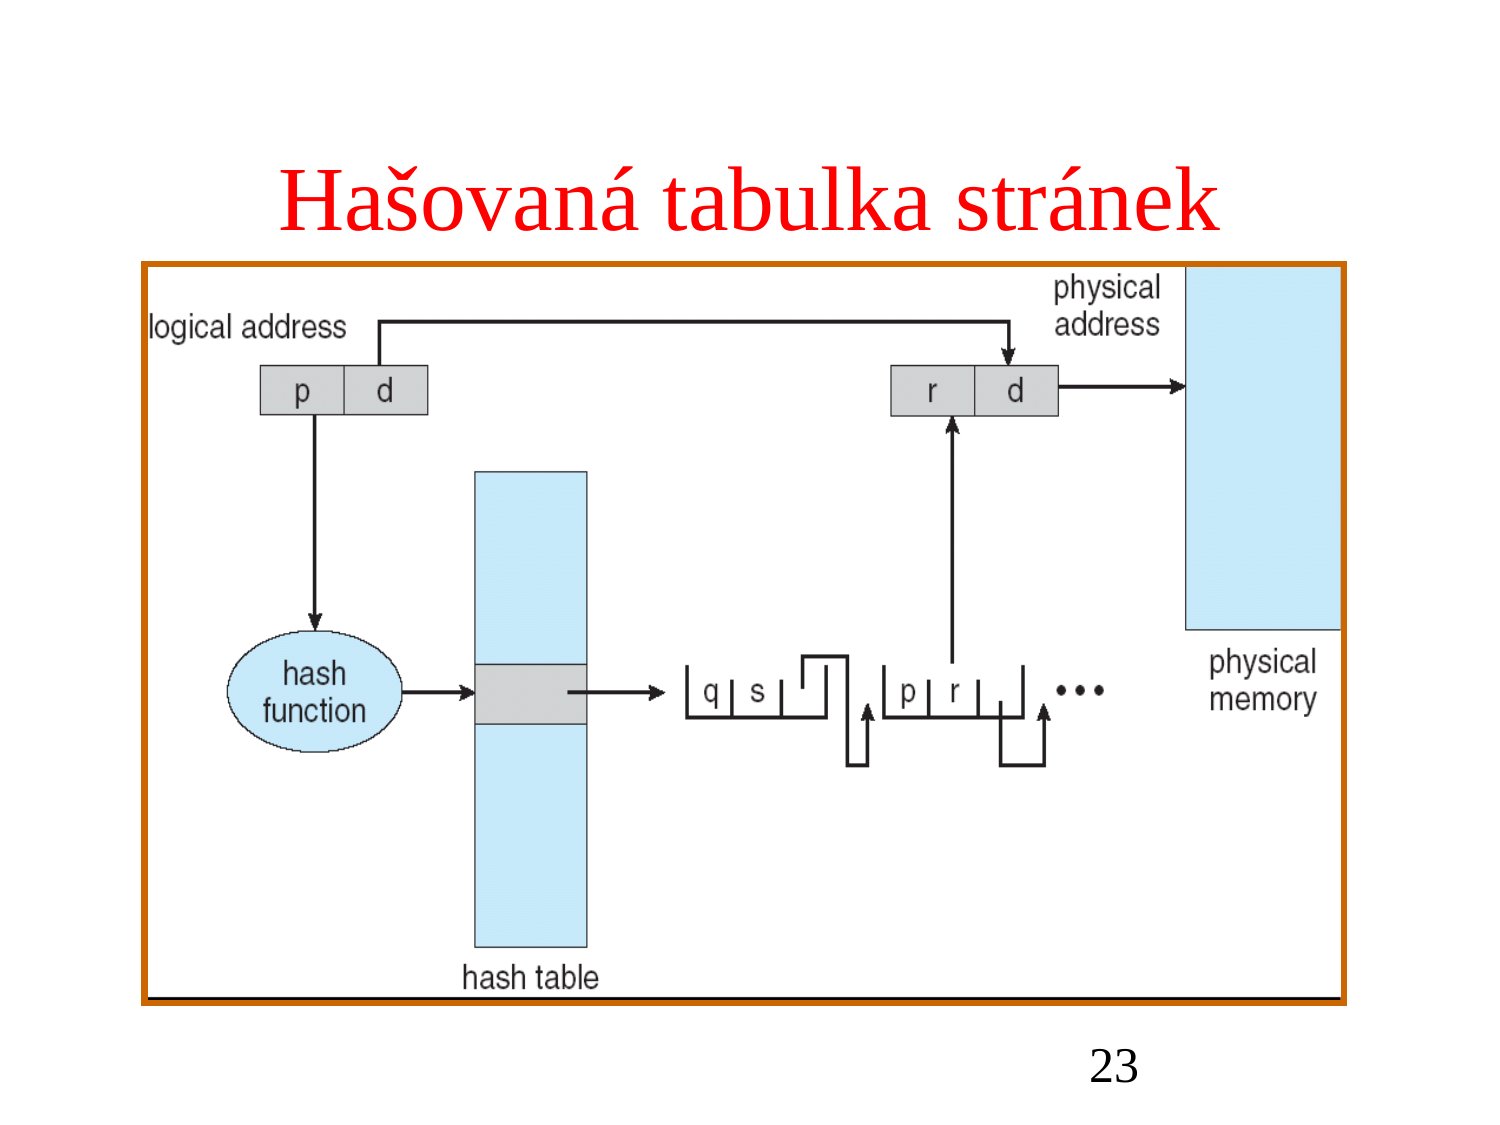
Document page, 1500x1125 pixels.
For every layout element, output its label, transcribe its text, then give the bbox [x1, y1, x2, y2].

picture [147, 267, 1341, 1000]
title Hašovaná tabulka stránek [112, 99, 1388, 288]
